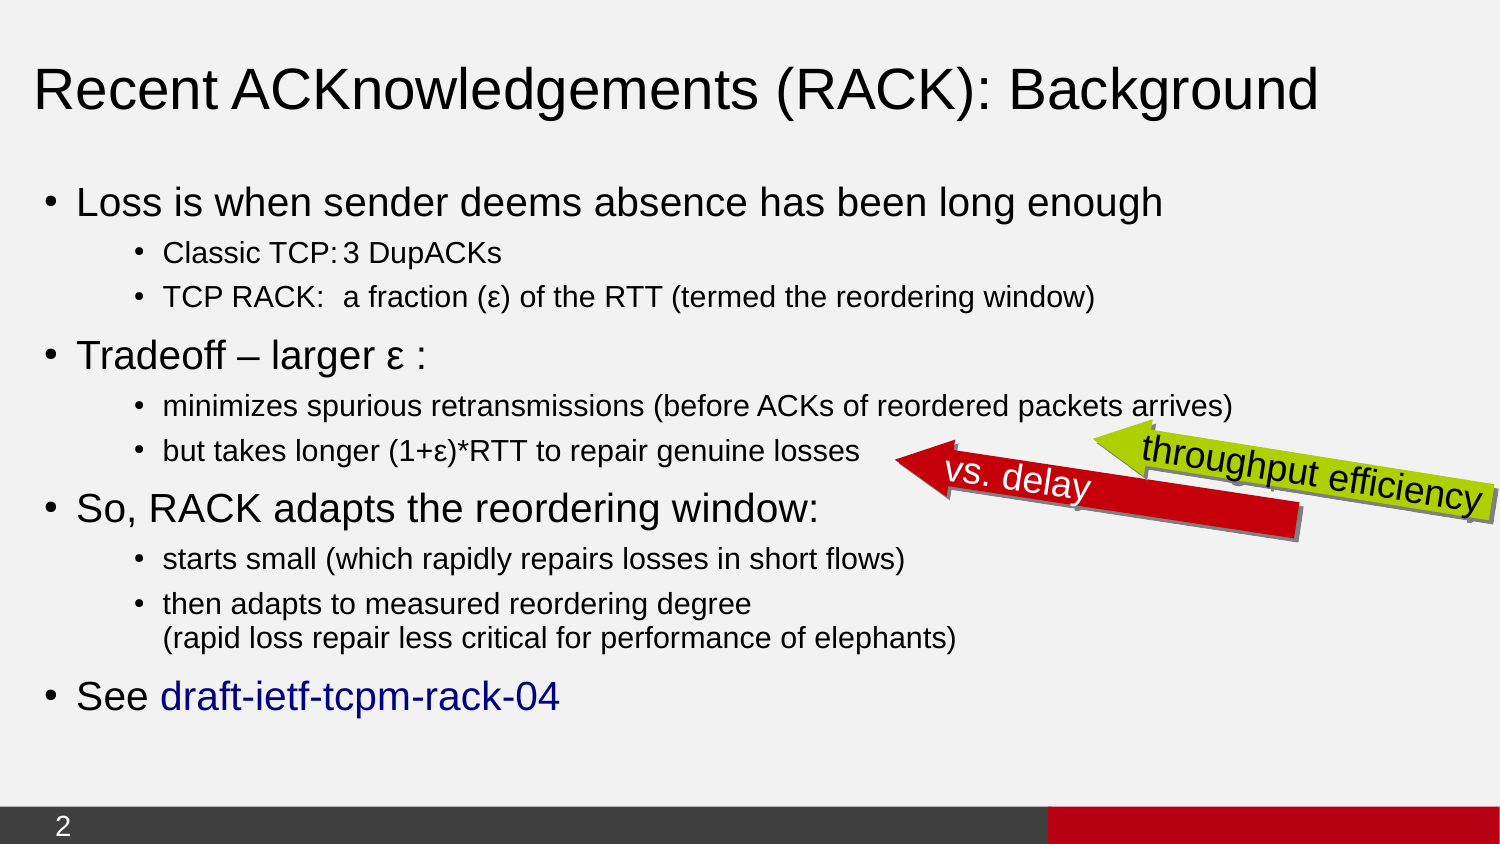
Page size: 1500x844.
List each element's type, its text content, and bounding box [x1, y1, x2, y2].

text_box vs. delay [894, 439, 1300, 539]
text_box throughput efficiency [1092, 419, 1495, 521]
list Loss is when sender deems absence has been long enough Classic TCP: 3 DupACKs TCP RACK: a fraction (ε) of the RTT (termed the reordering window) Tradeoff – larger ε : minimizes spurious retransmissions (before ACKs of reordered packets arrives) but takes longer (1+ε)*RTT to repair genuine losses So, RACK adapts the reordering window: starts small (which rapidly repairs losses in short flows) then adapts to measured reordering degree (rapid loss repair less critical for performance of elephants) See draft-ietf-tcpm-rack-04 [33, 178, 1410, 723]
title Recent ACKnowledgements (RACK): Background [33, 24, 1477, 155]
